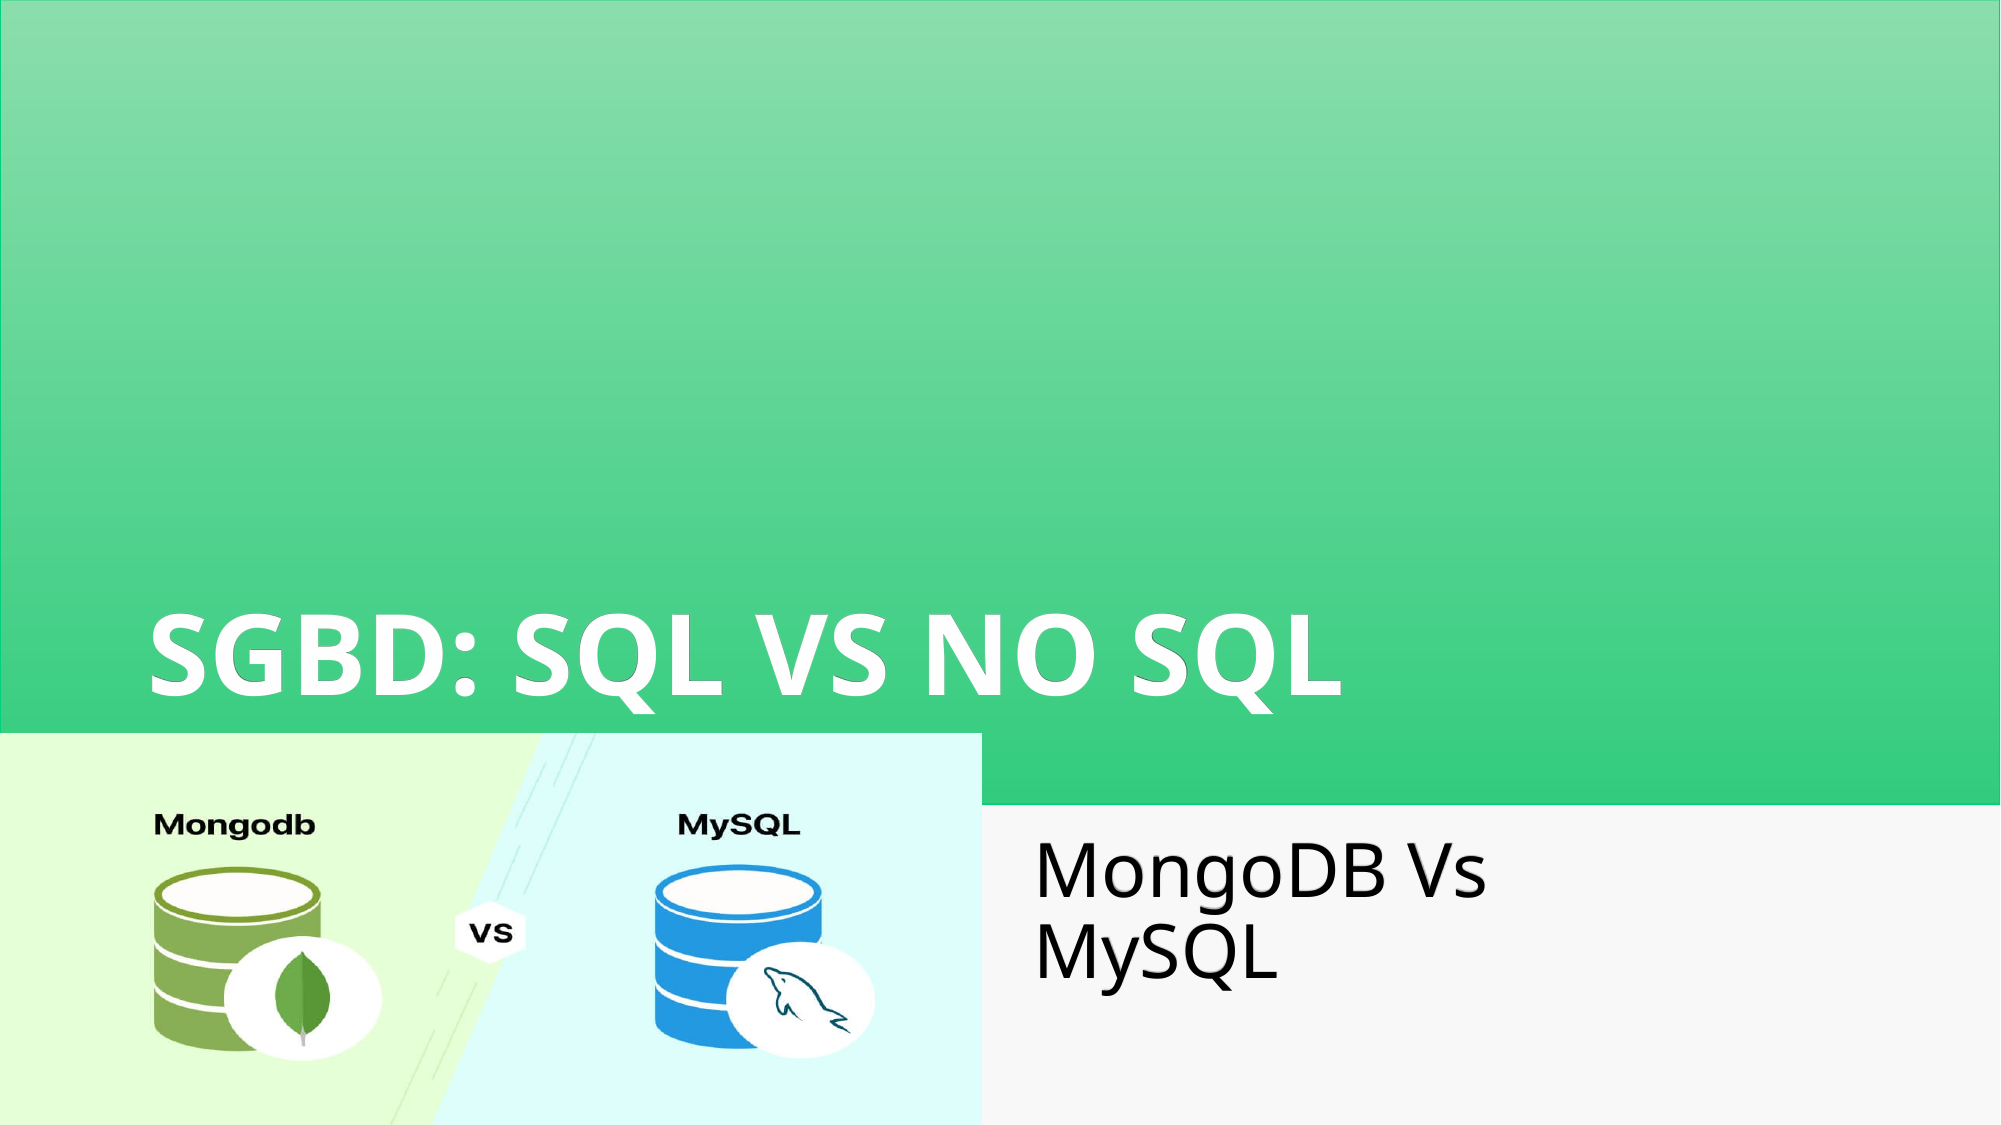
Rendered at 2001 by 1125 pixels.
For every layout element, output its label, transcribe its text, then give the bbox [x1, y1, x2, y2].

subtitle MongoDB Vs MySQL [1018, 825, 1690, 1009]
picture [0, 733, 982, 1125]
title SGBD: SQL VS NO SQL [132, 237, 1868, 726]
